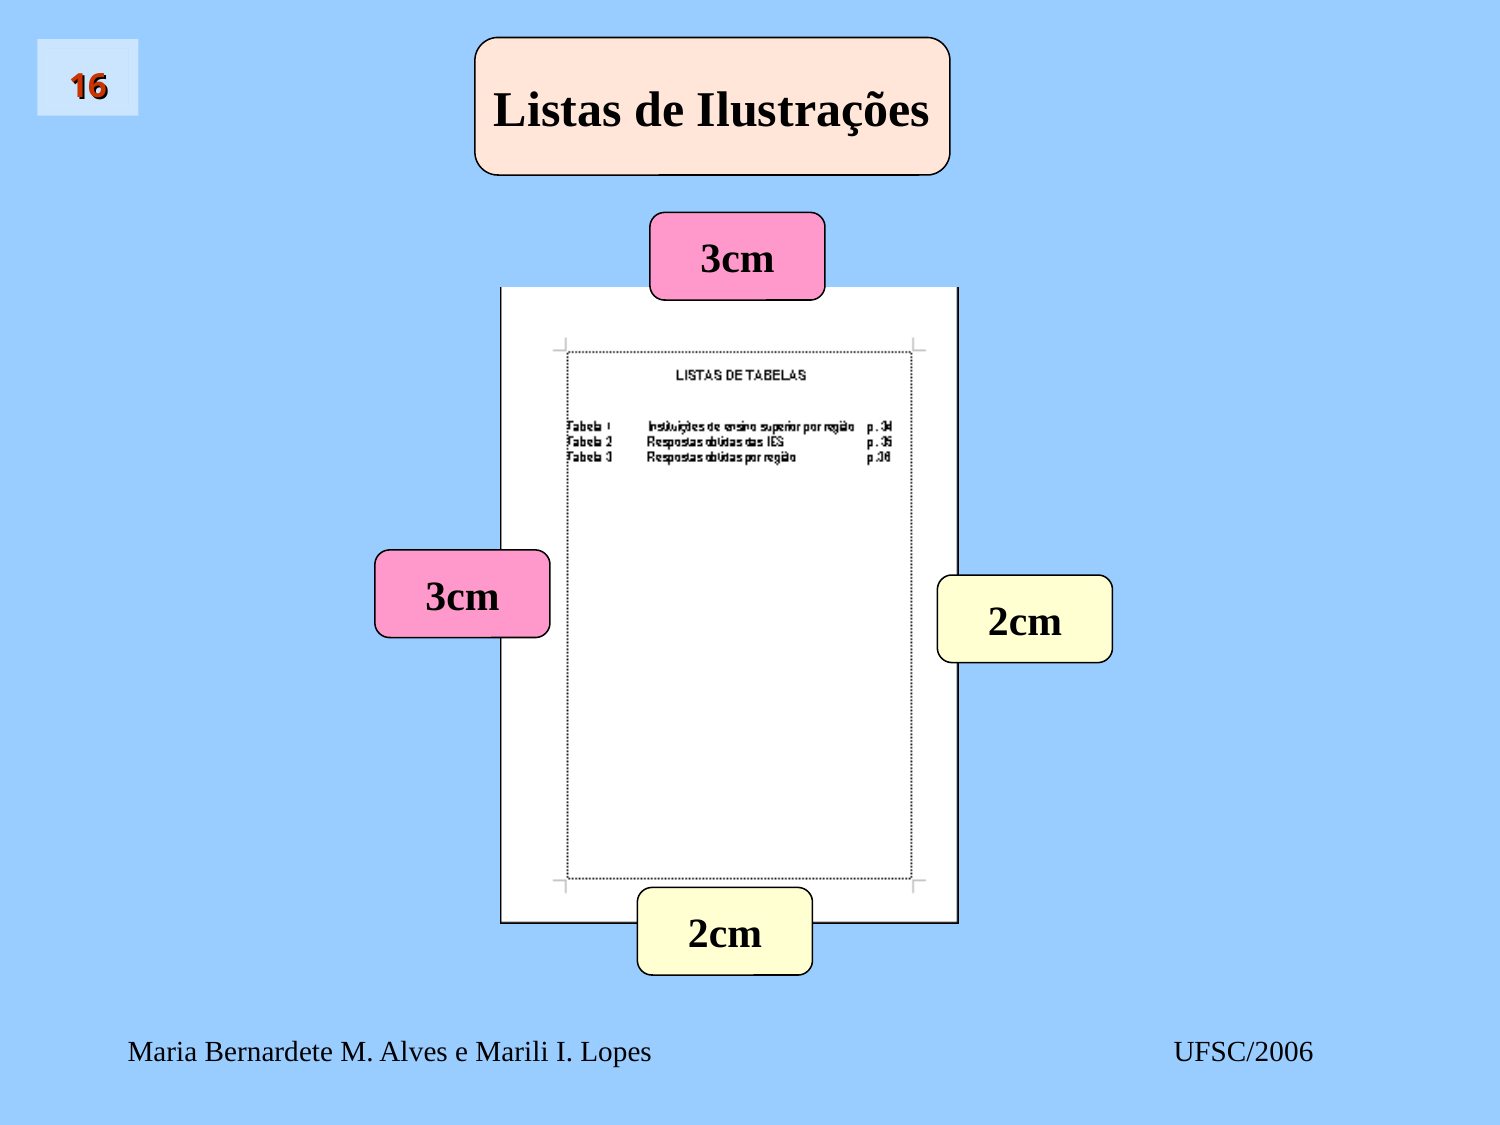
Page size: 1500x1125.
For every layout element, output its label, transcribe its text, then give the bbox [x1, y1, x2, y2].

chart [500, 287, 959, 924]
text_box 3cm [649, 212, 825, 301]
text_box 2cm [637, 887, 813, 976]
text_box Maria Bernardete M. Alves e Marili I. Lopes [112, 1025, 901, 1101]
text_box UFSC/2006 [1062, 1025, 1426, 1101]
text_box Listas de Ilustrações [474, 37, 950, 176]
text_box 3cm [374, 549, 550, 638]
text_box 16 [37, 39, 139, 116]
text_box 2cm [937, 575, 1113, 663]
